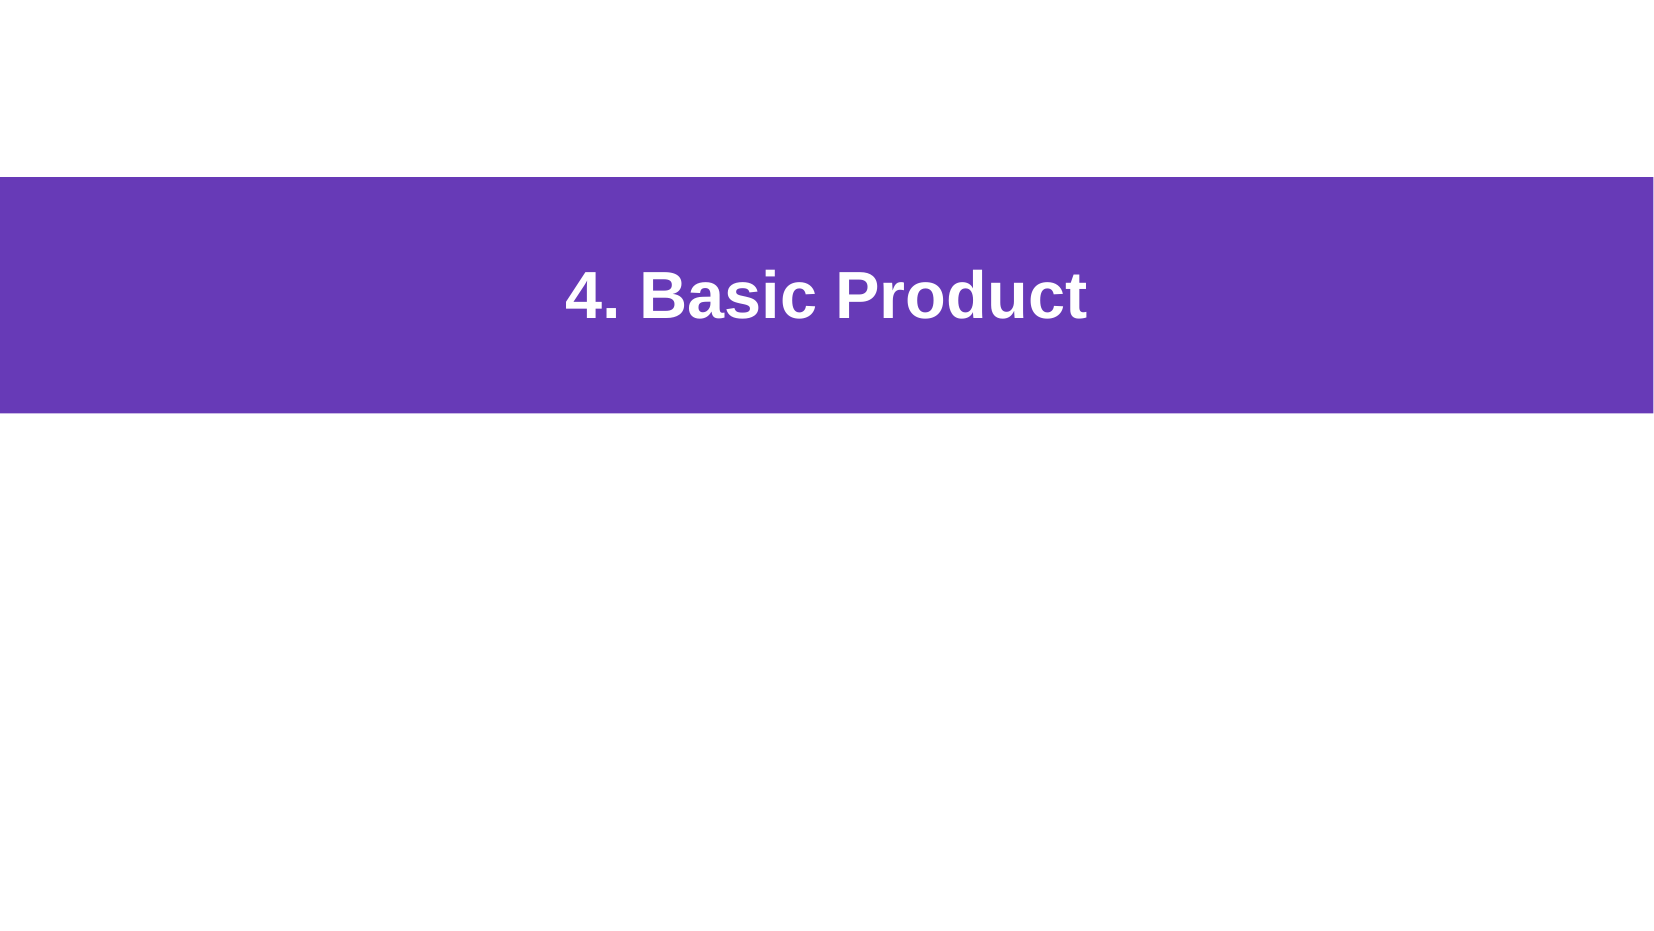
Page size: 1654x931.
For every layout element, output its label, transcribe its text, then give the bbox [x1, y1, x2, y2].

title 4. Basic Product [0, 177, 1654, 414]
